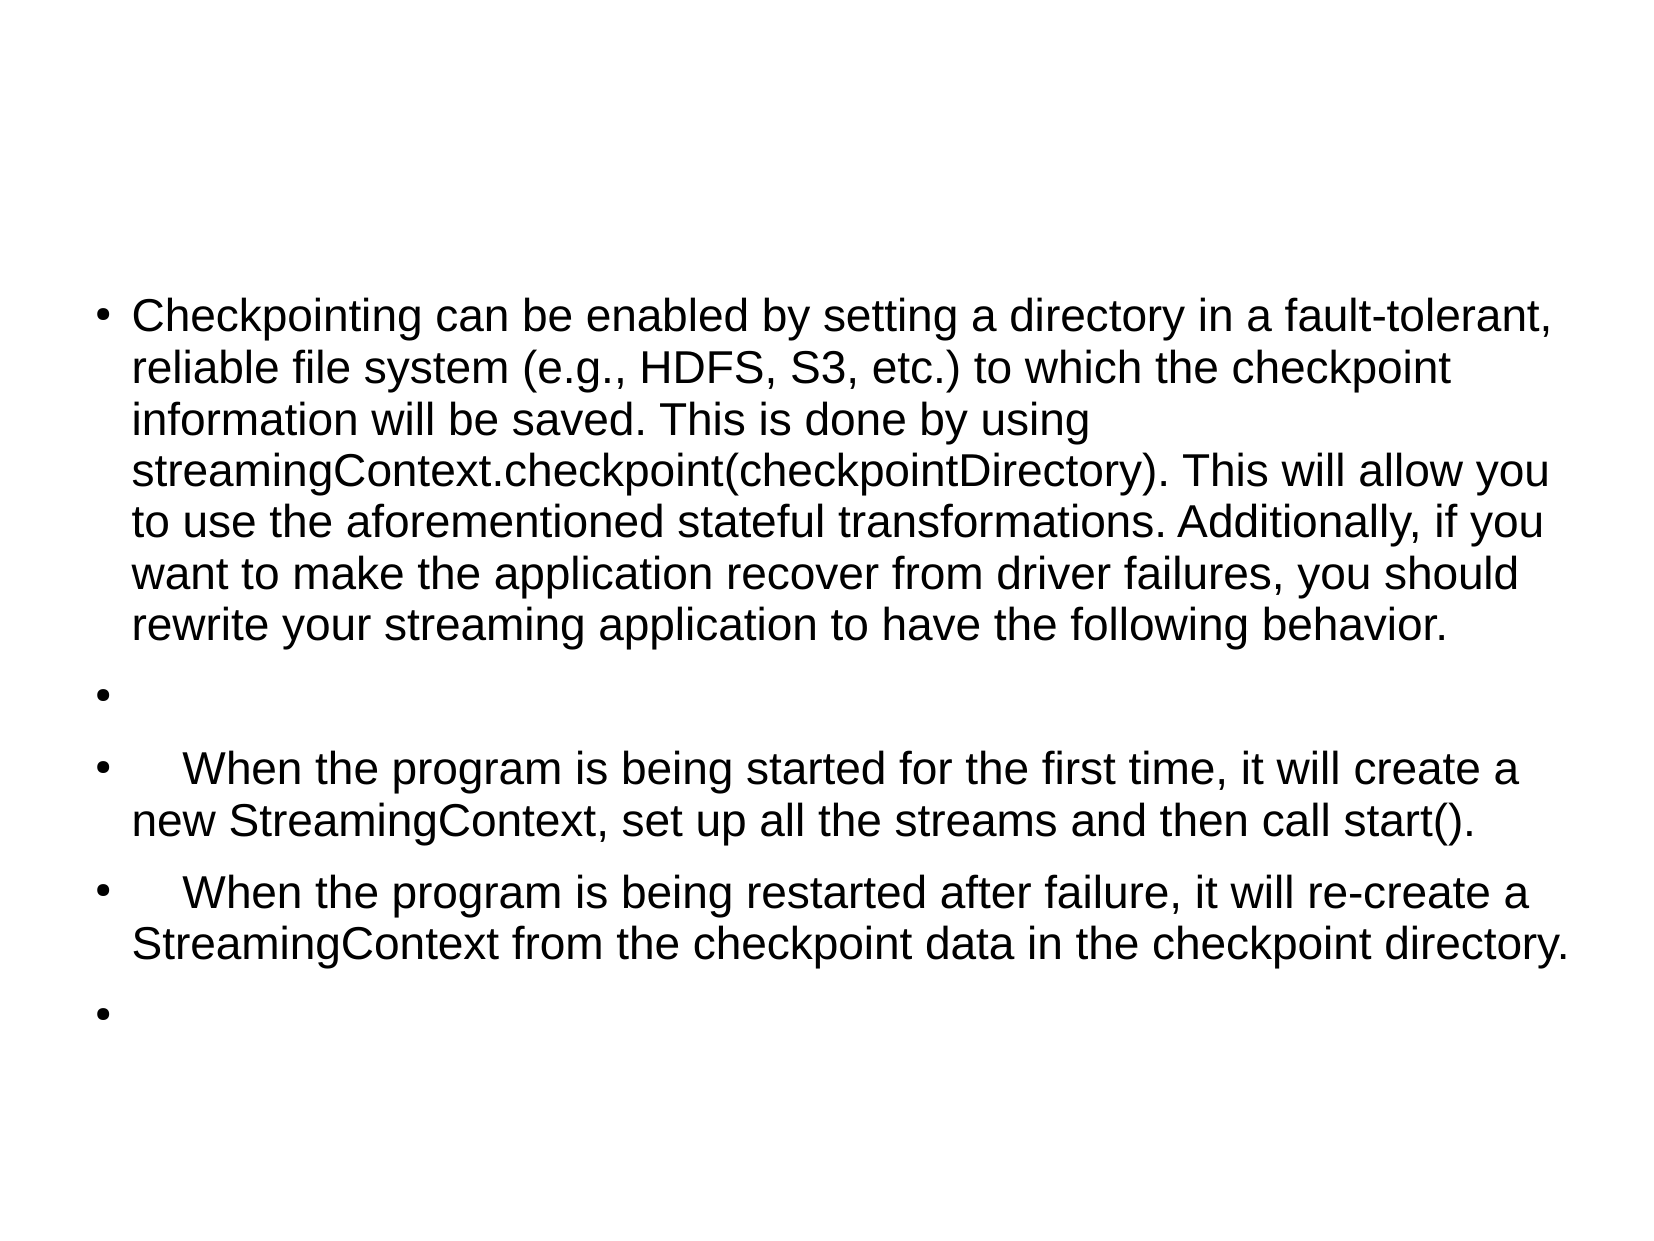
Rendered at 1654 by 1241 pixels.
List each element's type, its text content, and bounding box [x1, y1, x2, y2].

list Checkpointing can be enabled by setting a directory in a fault-tolerant, reliable file system (e.g., HDFS, S3, etc.) to which the checkpoint information will be saved. This is done by using streamingContext.checkpoint(checkpointDirectory). This will allow you to use the aforementioned stateful transformations. Additionally, if you want to make the application recover from driver failures, you should rewrite your streaming application to have the following behavior. When the program is being started for the first time, it will create a new StreamingContext, set up all the streams and then call start(). When the program is being restarted after failure, it will re-create a StreamingContext from the checkpoint data in the checkpoint directory. [82, 290, 1571, 1010]
